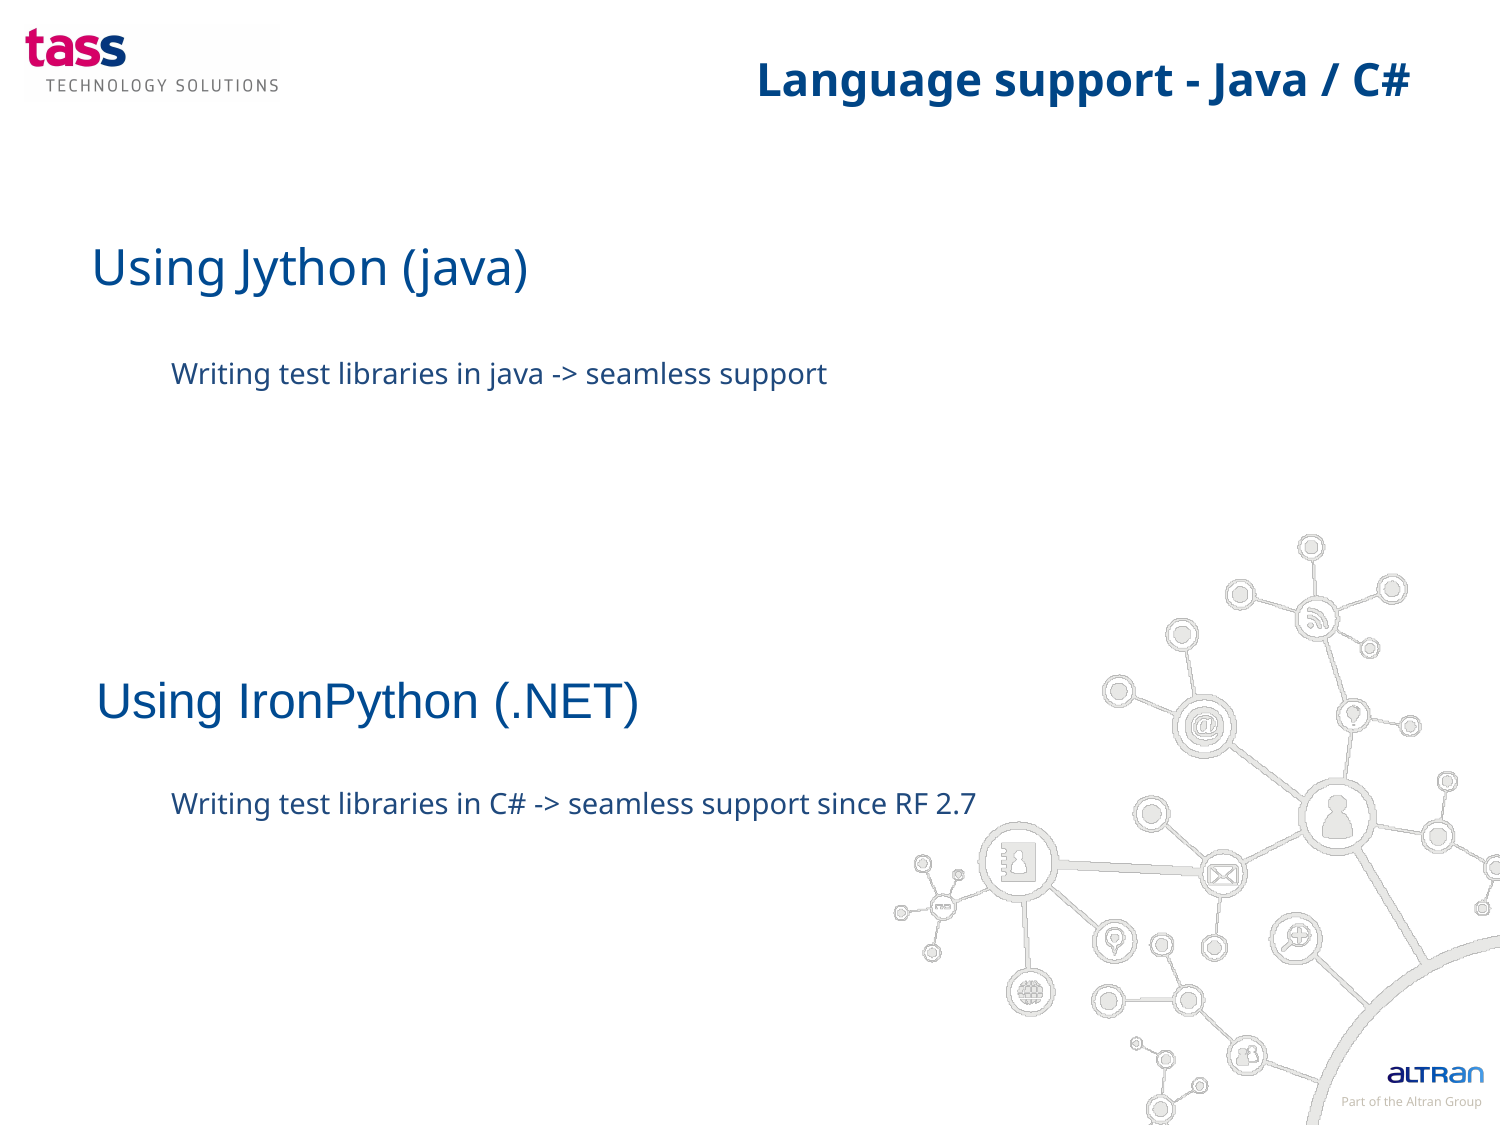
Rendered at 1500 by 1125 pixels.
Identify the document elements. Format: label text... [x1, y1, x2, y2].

picture [1385, 1064, 1485, 1087]
list Using Jython (java) [76, 167, 1468, 331]
list Writing test libraries in java -> seamless support [81, 313, 1426, 578]
title Language support - Java / C# [244, 30, 1426, 126]
picture [24, 24, 280, 102]
list Using IronPython (.NET) [81, 600, 1472, 736]
list Writing test libraries in C# -> seamless support since RF 2.7 [81, 742, 1426, 1008]
